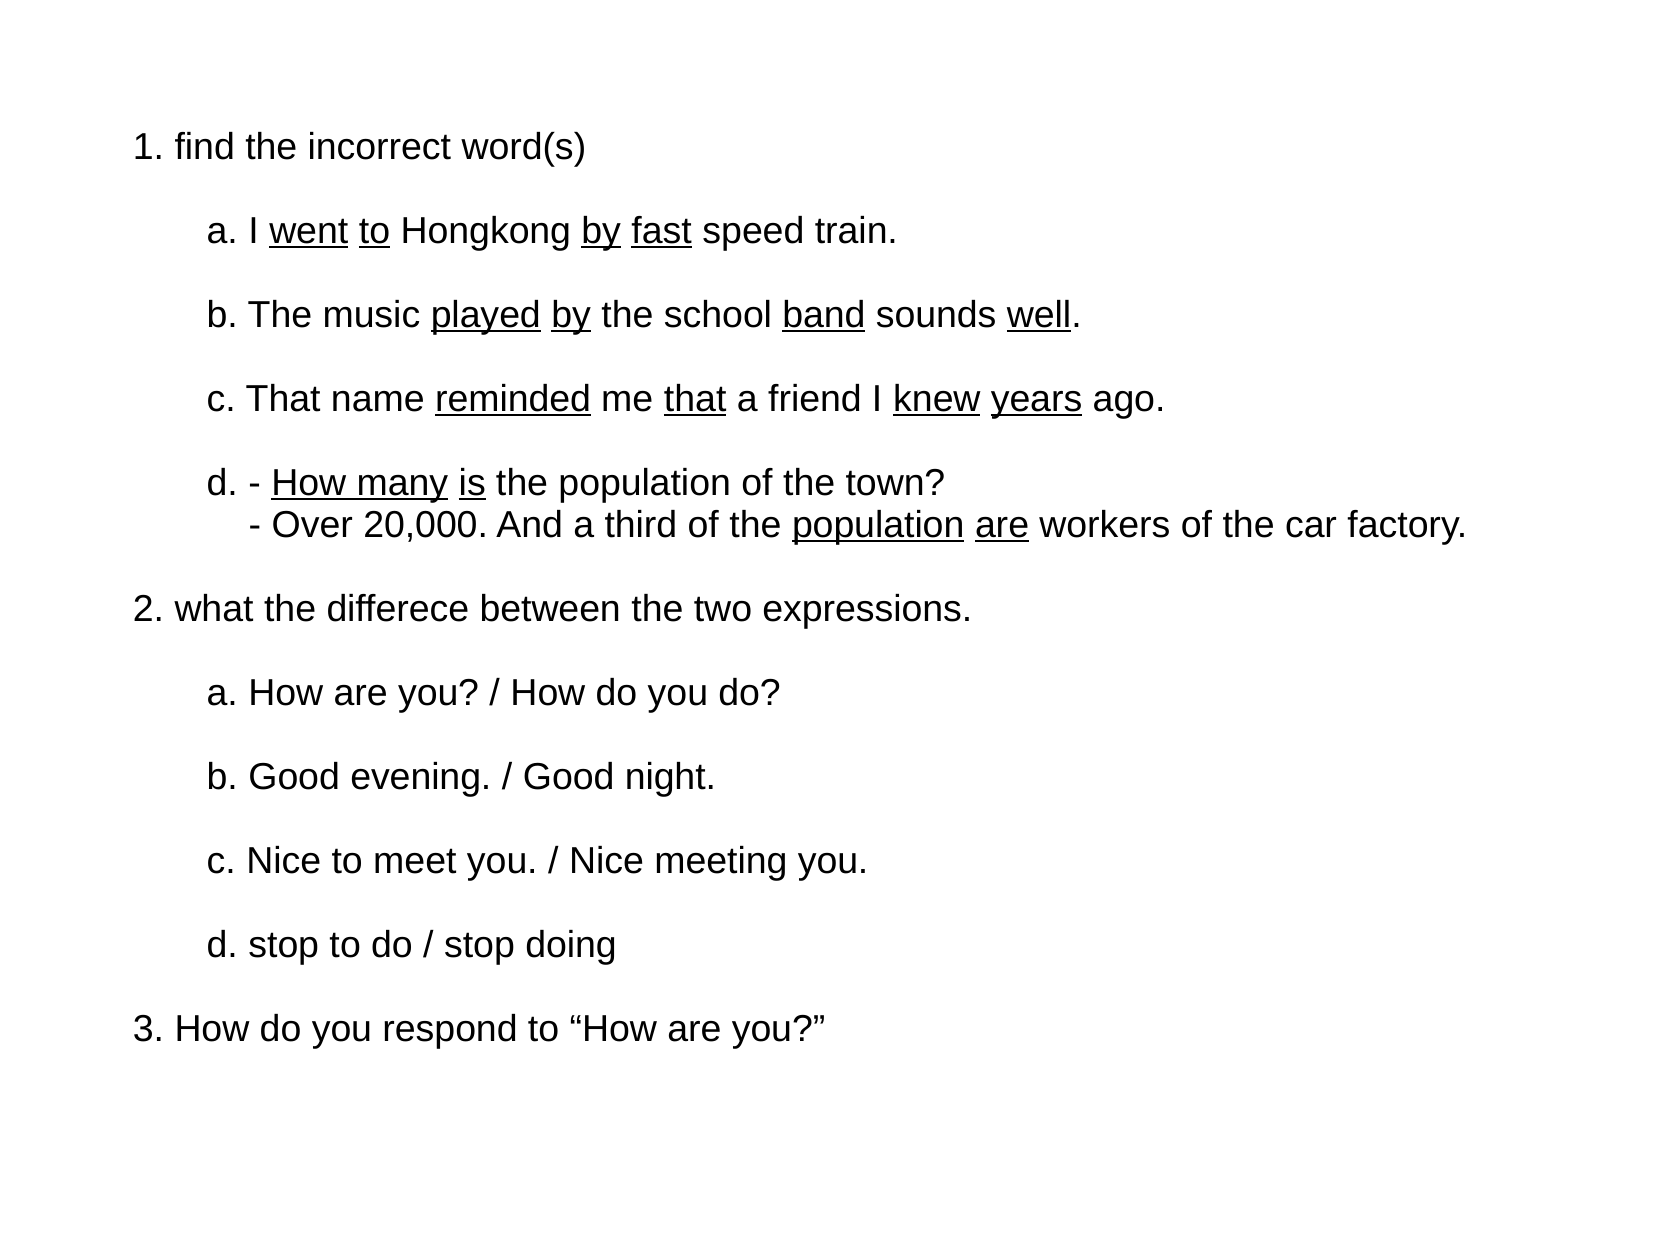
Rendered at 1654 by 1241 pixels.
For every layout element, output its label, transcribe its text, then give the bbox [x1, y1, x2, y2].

text_box 1. find the incorrect word(s) a. I went to Hongkong by fast speed train. b. The music played by the school band sounds well. c. That name reminded me that a friend I knew years ago. d. - How many is the population of the town? - Over 20,000. And a third of the population are workers of the car factory. 2. what the differece between the two expressions. a. How are you? / How do you do? b. Good evening. / Good night. c. Nice to meet you. / Nice meeting you. d. stop to do / stop doing 3. How do you respond to “How are you?” [118, 118, 1565, 1143]
